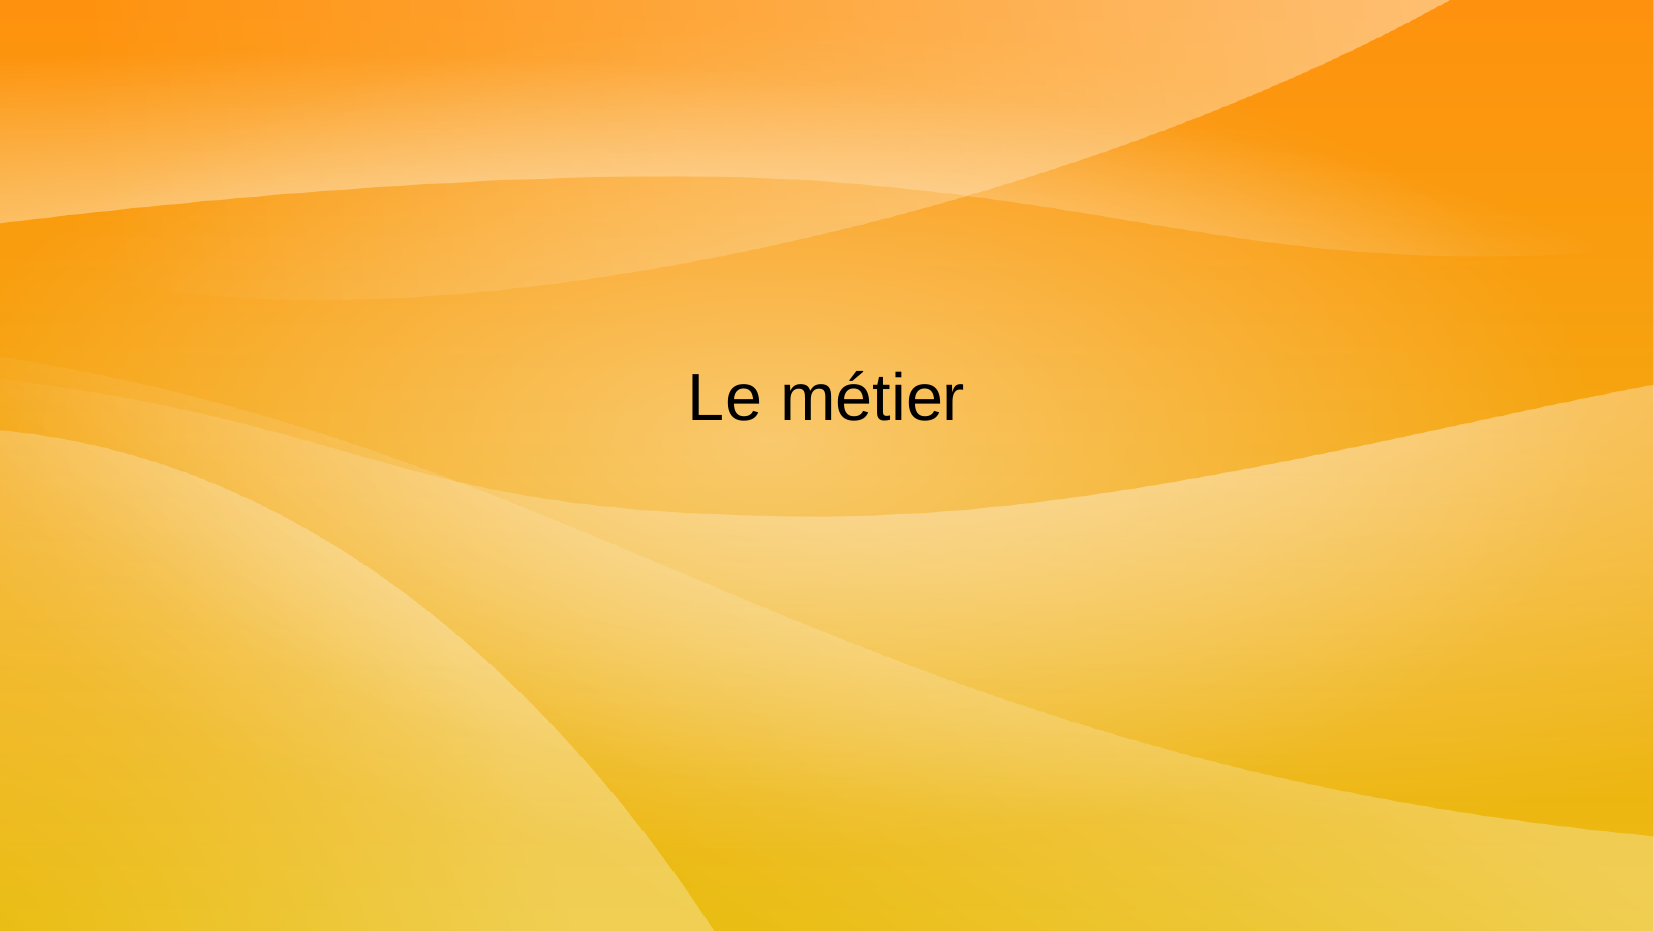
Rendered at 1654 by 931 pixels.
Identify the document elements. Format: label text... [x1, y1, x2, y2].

picture [0, 0, 1654, 931]
subtitle Le métier [82, 37, 1571, 757]
